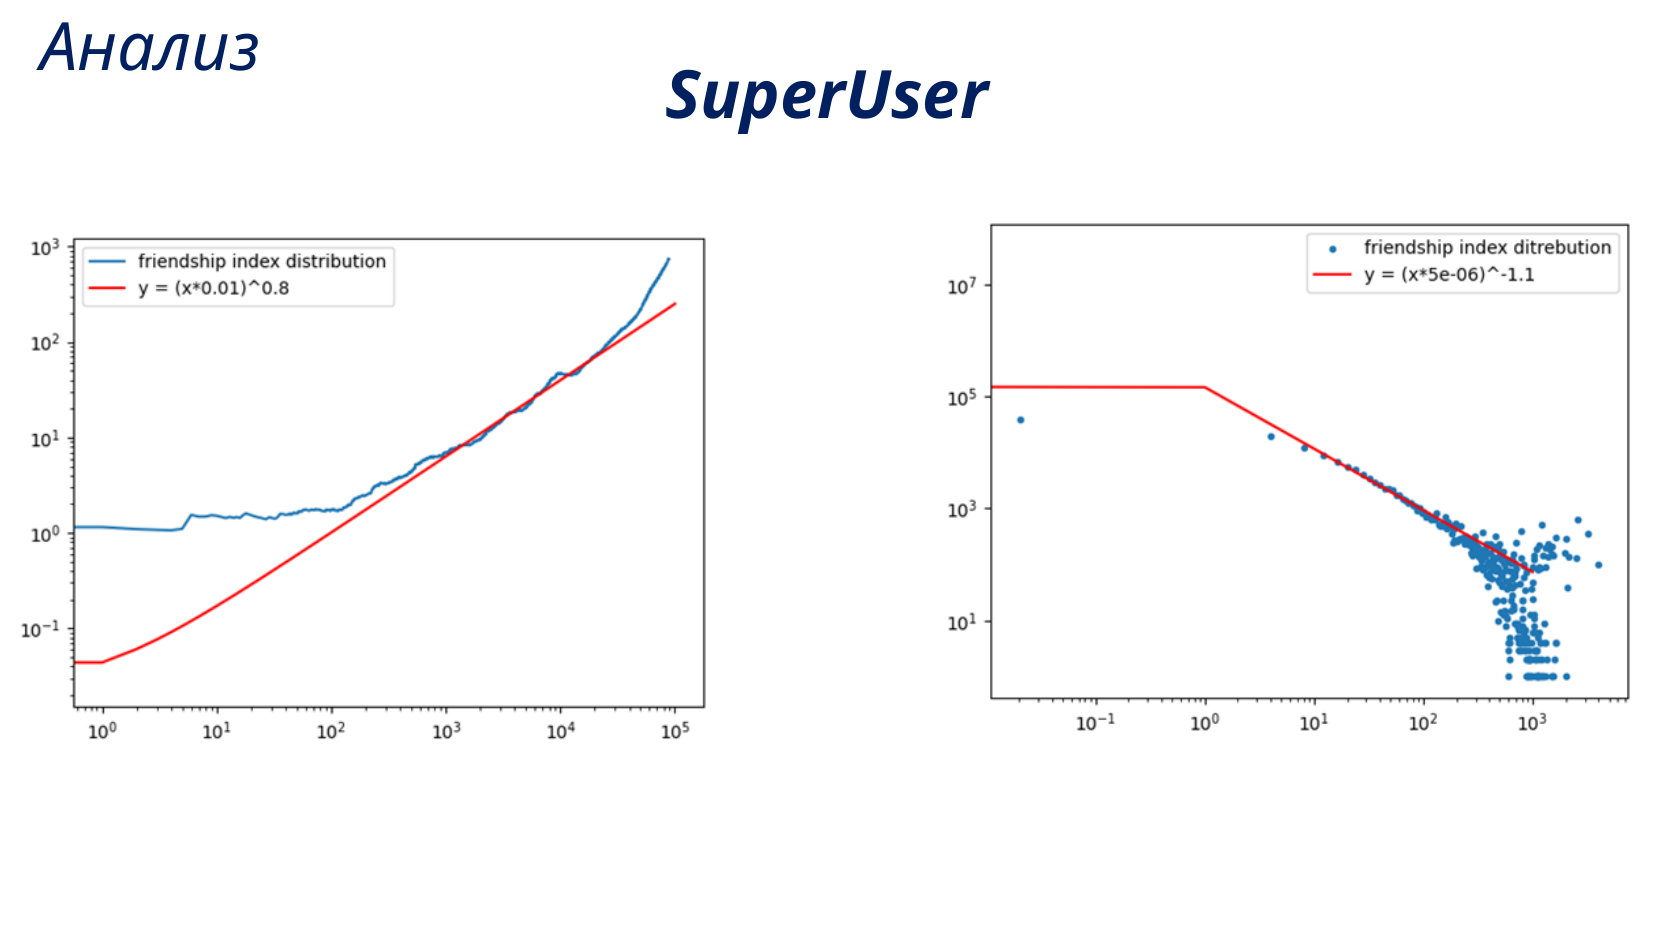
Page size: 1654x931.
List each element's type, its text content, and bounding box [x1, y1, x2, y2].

picture [936, 213, 1636, 752]
text_box Анализ [25, 0, 276, 92]
picture [8, 219, 725, 749]
text_box SuperUser [620, 44, 1034, 102]
